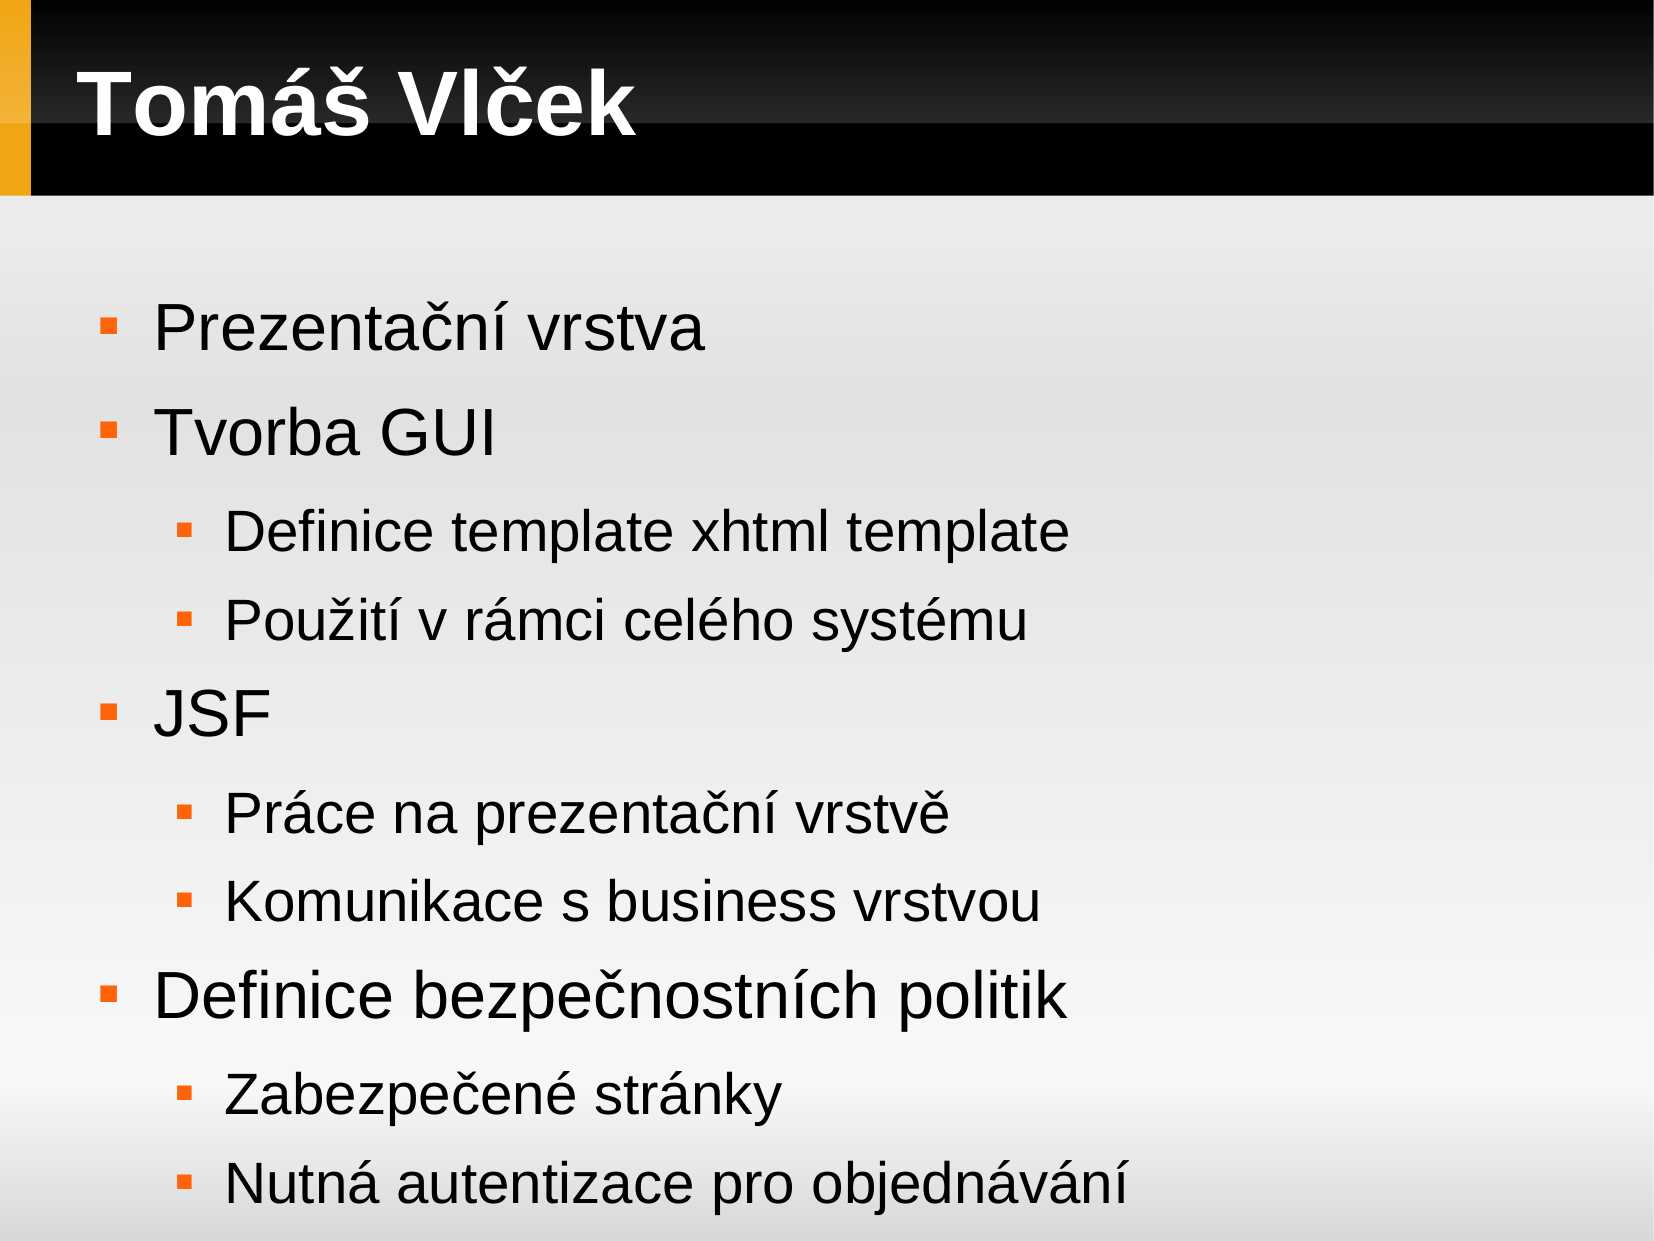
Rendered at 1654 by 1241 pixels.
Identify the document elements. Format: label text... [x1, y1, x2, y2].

title Tomáš Vlček [76, 0, 1565, 208]
picture [0, 0, 1654, 1241]
list Prezentační vrstva Tvorba GUI Definice template xhtml template Použití v rámci celého systému JSF Práce na prezentační vrstvě Komunikace s business vrstvou Definice bezpečnostních politik Zabezpečené stránky Nutná autentizace pro objednávání [82, 290, 1571, 1215]
